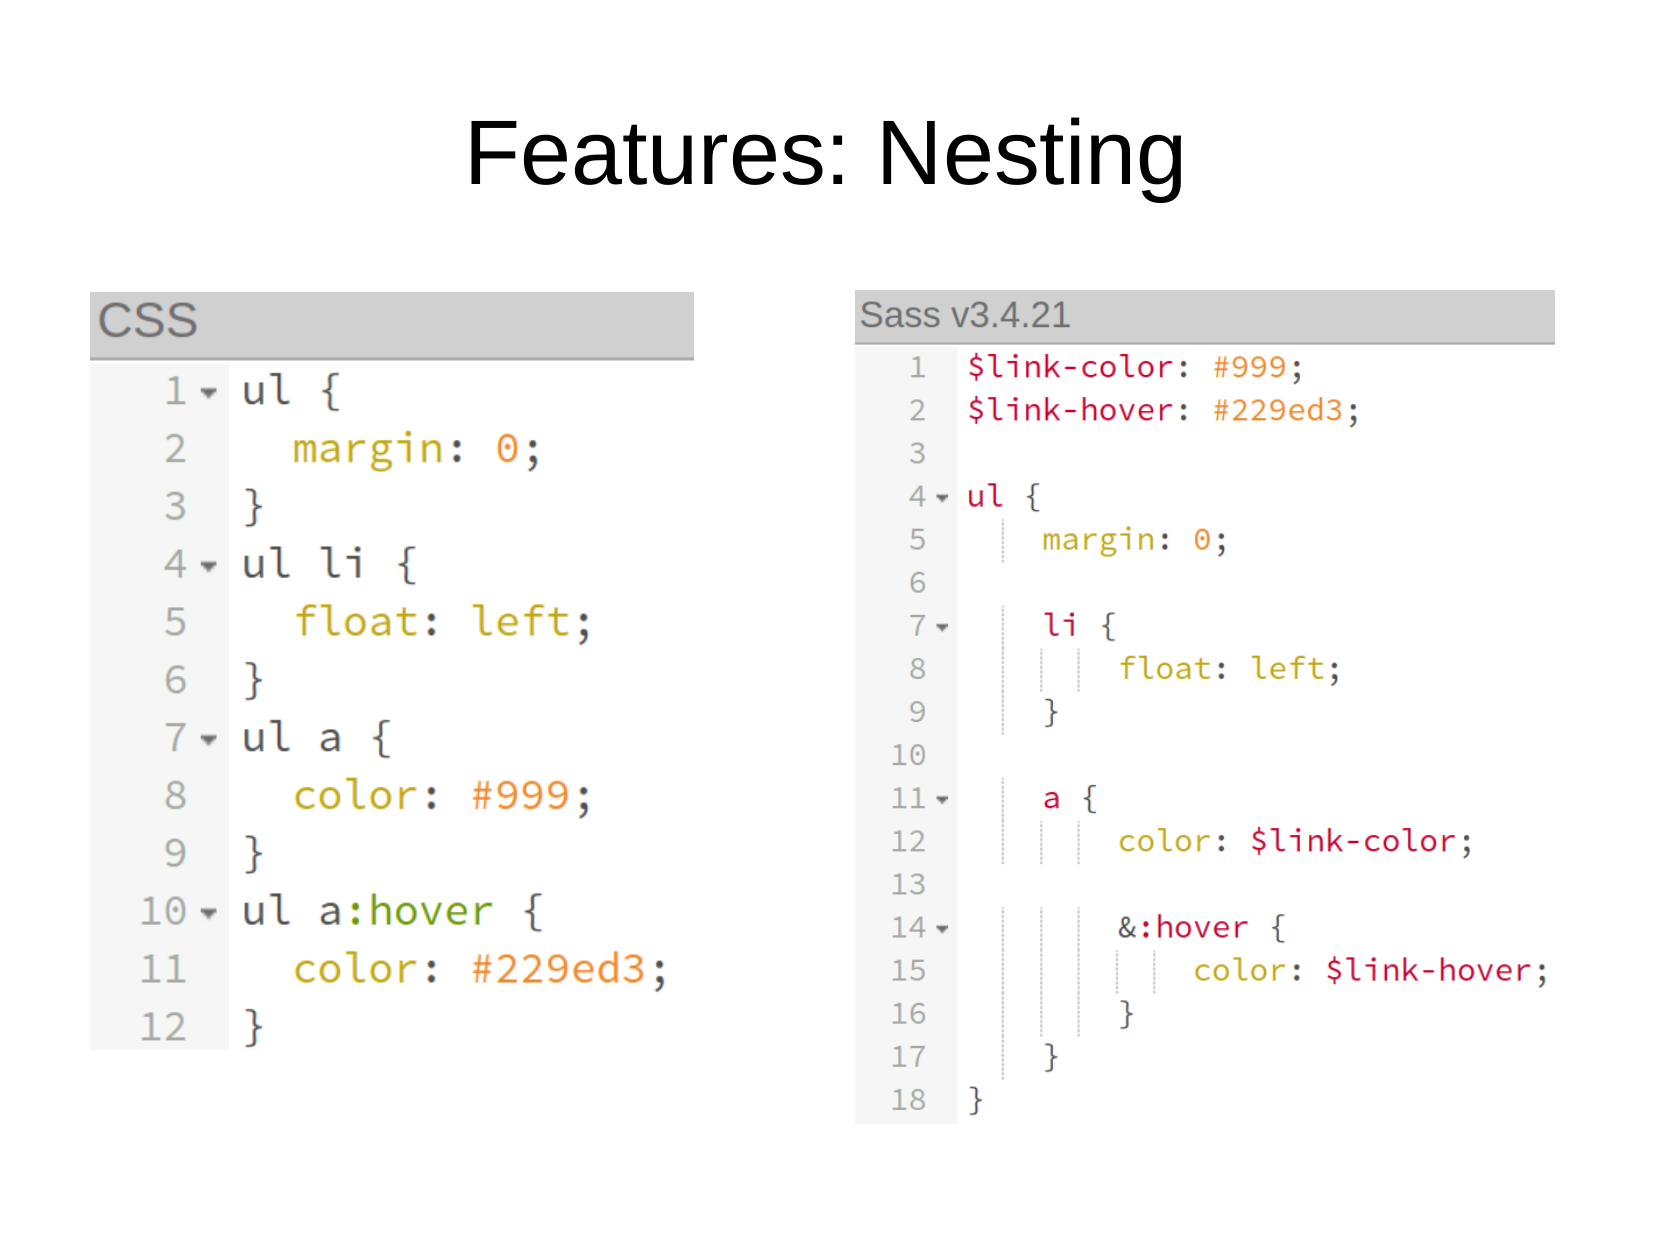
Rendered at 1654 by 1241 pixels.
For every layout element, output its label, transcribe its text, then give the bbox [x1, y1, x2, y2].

picture [855, 290, 1555, 1124]
title Features: Nesting [82, 49, 1571, 257]
picture [90, 292, 694, 1051]
